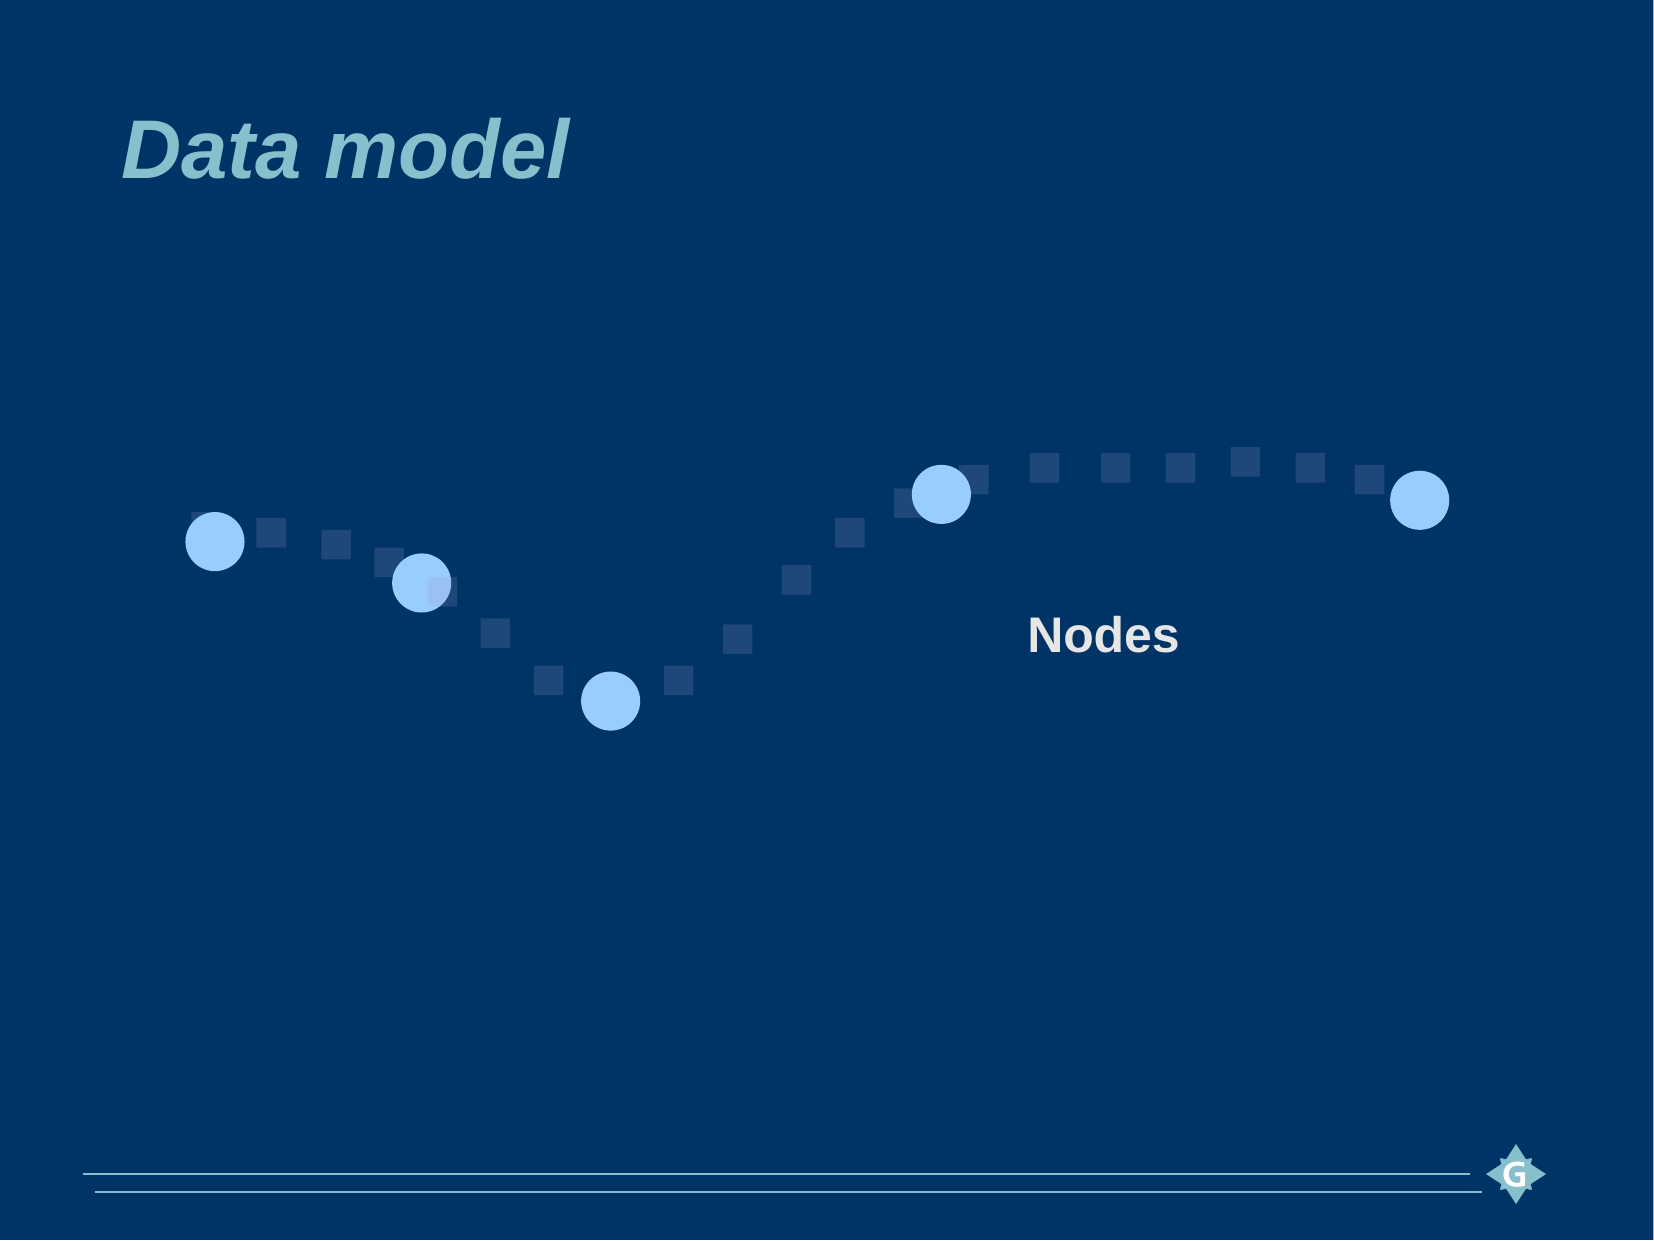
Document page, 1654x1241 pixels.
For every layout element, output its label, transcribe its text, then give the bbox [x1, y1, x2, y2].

text_box [1100, 453, 1131, 483]
text_box [1230, 447, 1261, 477]
title Data model [121, 53, 1534, 247]
text_box [1354, 464, 1385, 495]
text_box [663, 665, 694, 696]
text_box [374, 547, 458, 613]
text_box [256, 517, 286, 548]
text_box [1029, 453, 1060, 483]
text_box [1390, 470, 1450, 530]
text_box [480, 618, 511, 648]
text_box [1165, 453, 1196, 483]
text_box [533, 665, 564, 696]
text_box [581, 671, 641, 731]
text_box [321, 529, 351, 560]
text_box [894, 464, 989, 524]
text_box [185, 512, 245, 572]
text_box [722, 624, 753, 654]
text_box Nodes [1012, 600, 1196, 691]
picture [1486, 1144, 1546, 1204]
text_box [1295, 453, 1326, 483]
text_box [835, 517, 865, 548]
text_box [781, 565, 812, 595]
